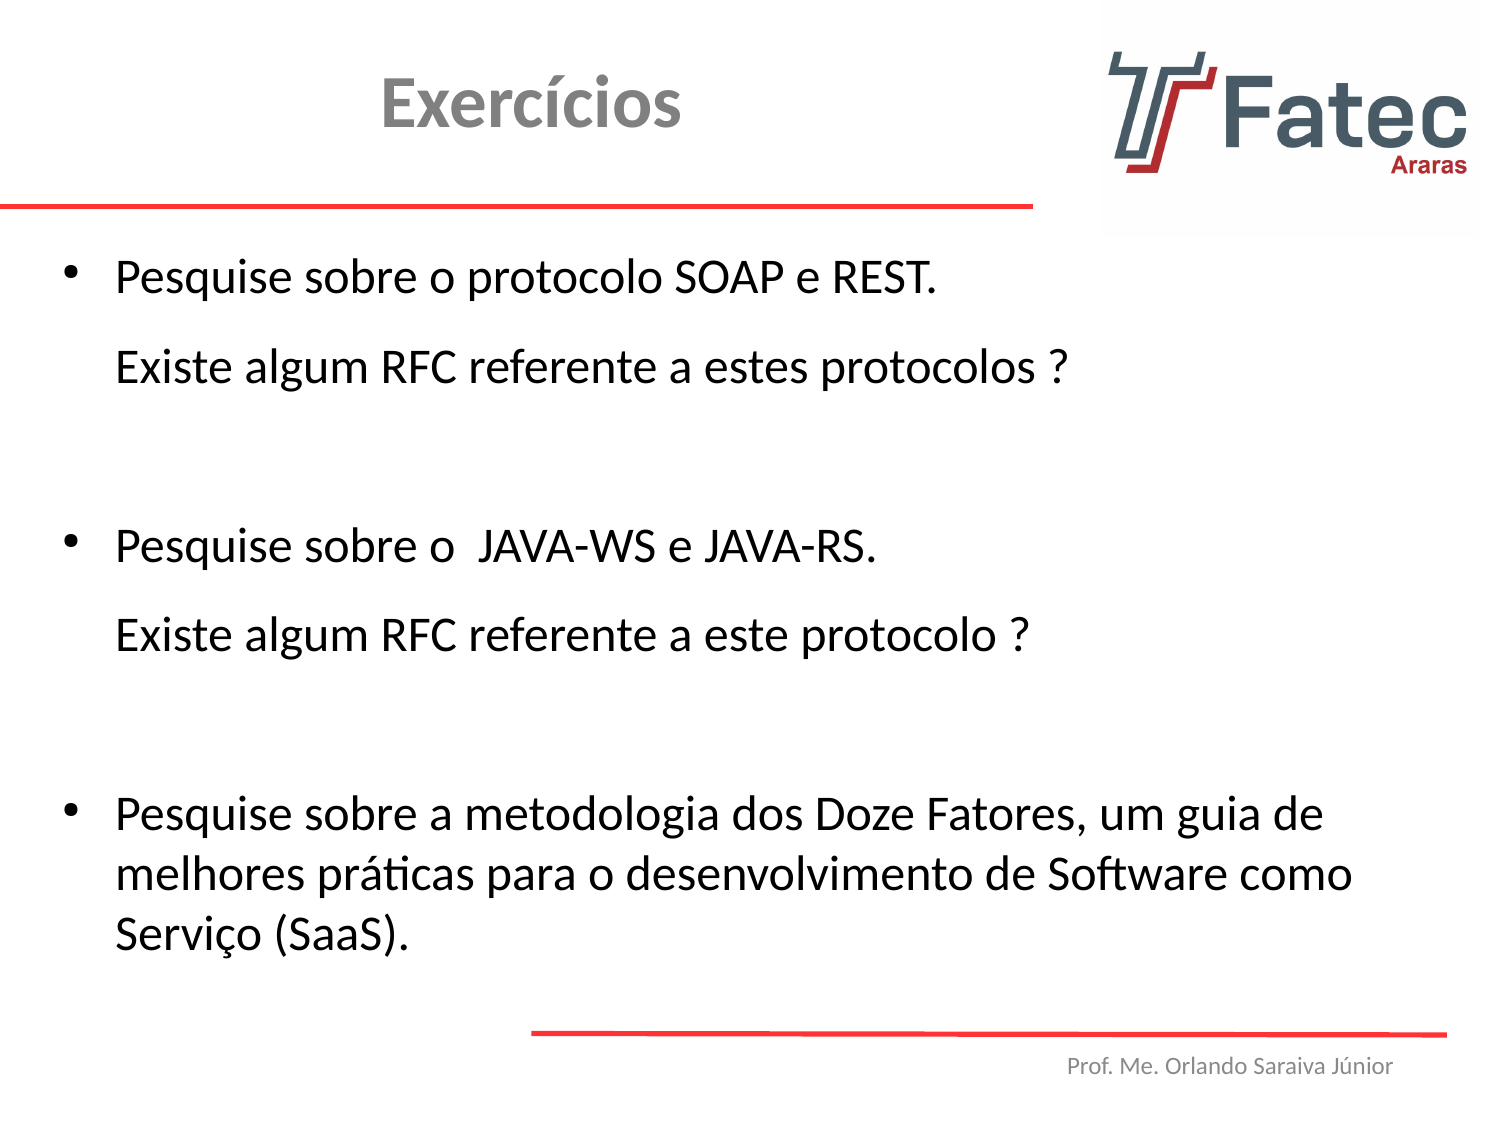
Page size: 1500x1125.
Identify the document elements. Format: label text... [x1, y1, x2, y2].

picture [1100, 0, 1479, 237]
title Exercícios [0, 45, 1063, 233]
list Pesquise sobre o protocolo SOAP e REST. Existe algum RFC referente a estes protocolos ? Pesquise sobre o JAVA-WS e JAVA-RS. Existe algum RFC referente a este protocolo ? Pesquise sobre a metodologia dos Doze Fatores, um guia de melhores práticas para o desenvolvimento de Software como Serviço (SaaS). [29, 236, 1447, 1004]
